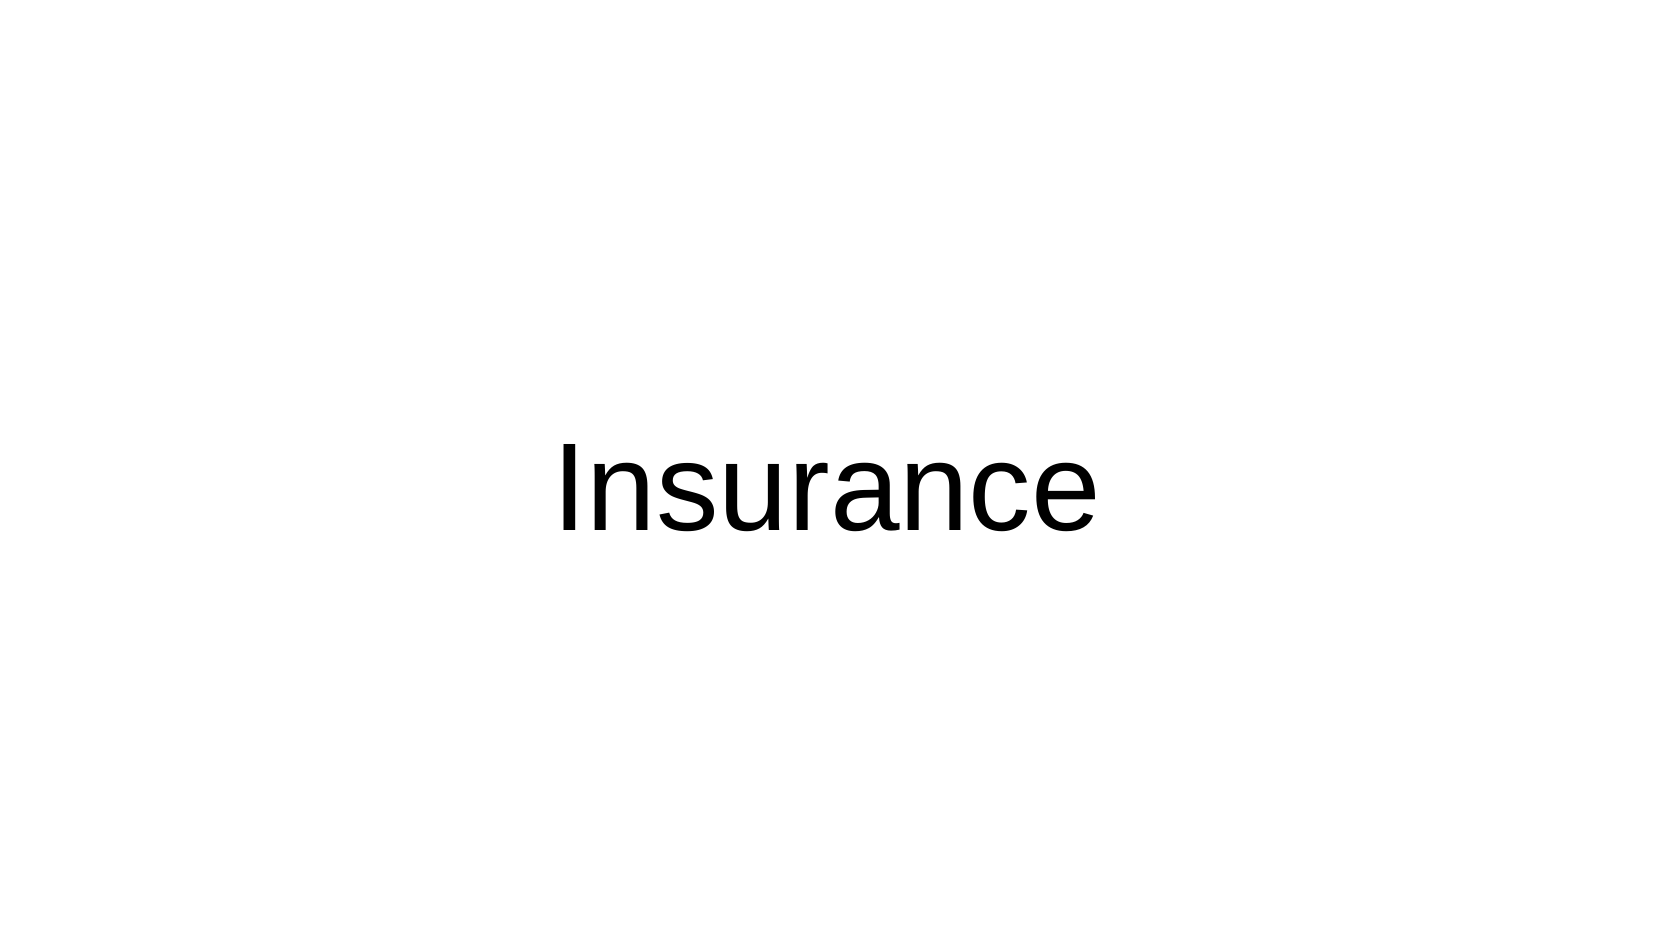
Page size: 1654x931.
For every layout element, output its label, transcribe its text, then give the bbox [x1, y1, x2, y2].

subtitle Insurance [82, 217, 1571, 758]
